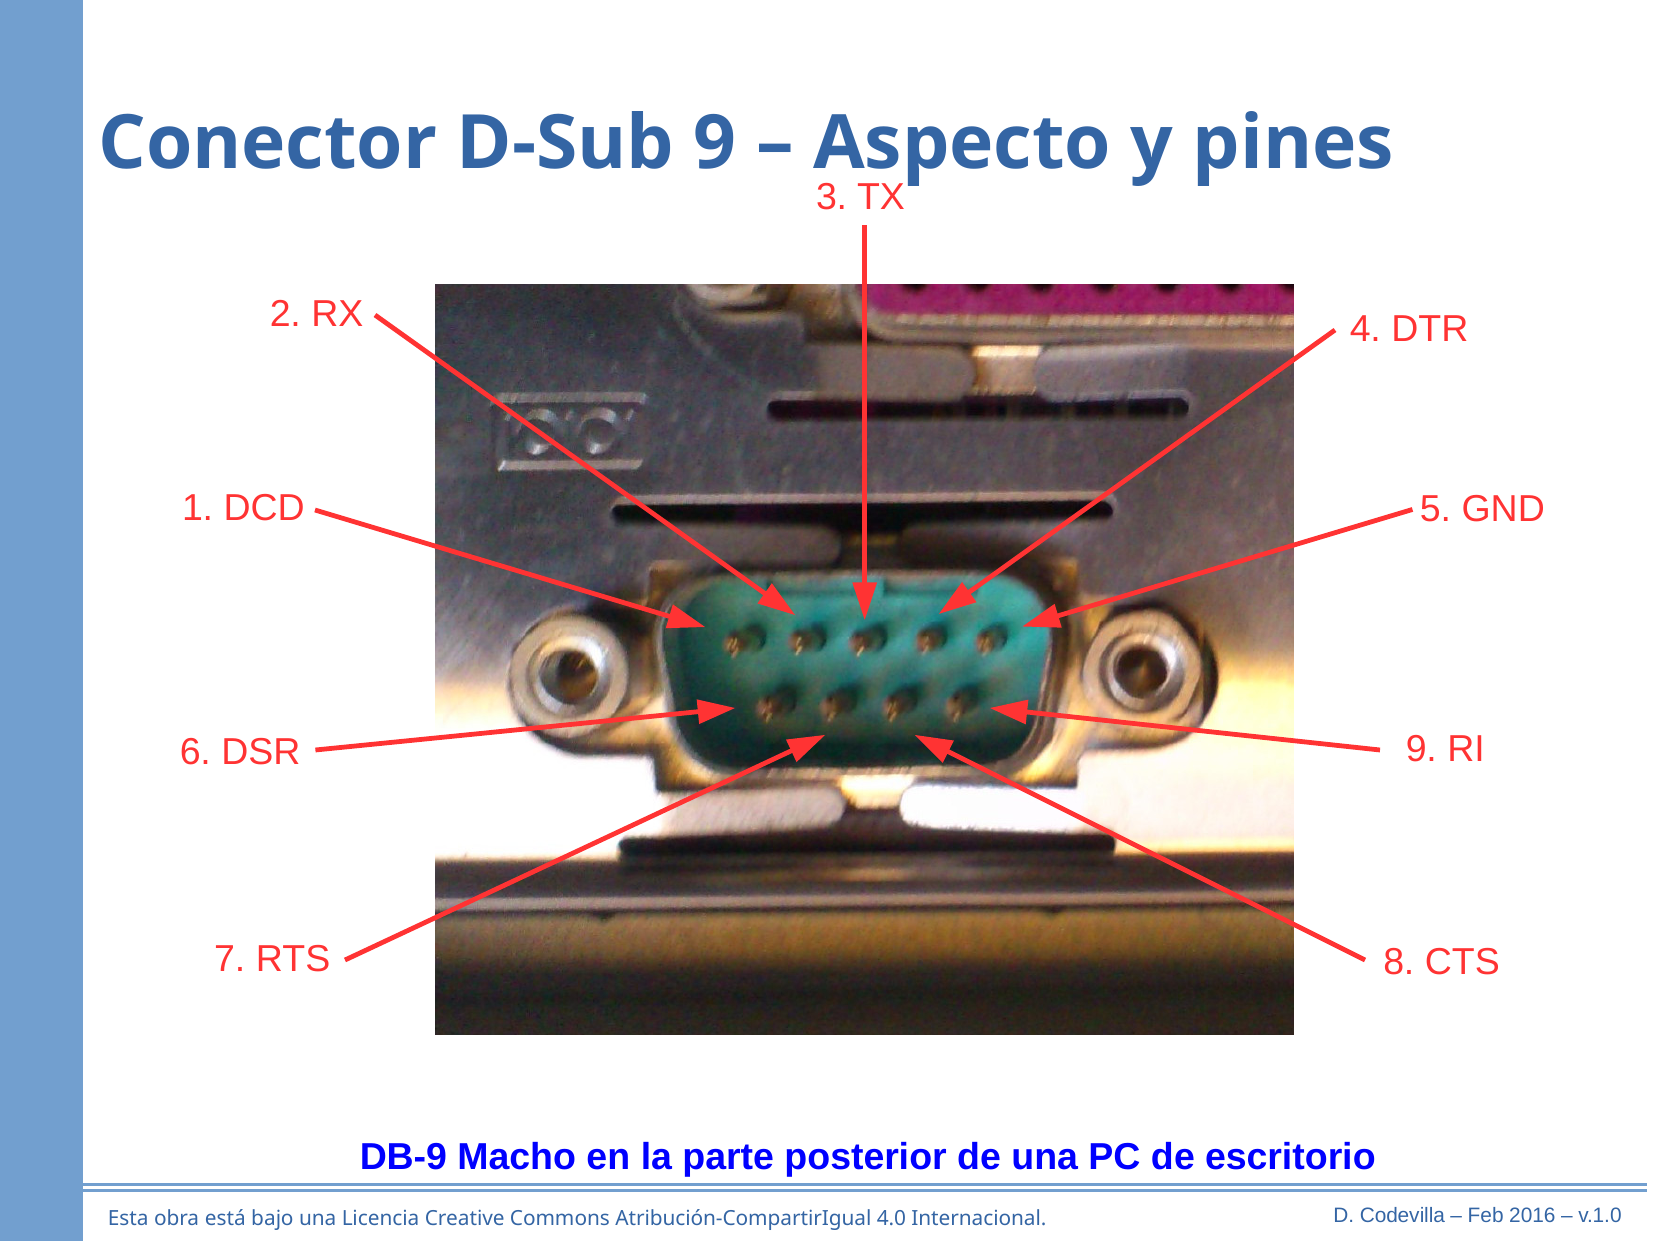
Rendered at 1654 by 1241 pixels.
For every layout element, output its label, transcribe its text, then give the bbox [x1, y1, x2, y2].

text_box 4. DTR [1335, 300, 1484, 357]
text_box 2. RX [255, 285, 379, 342]
text_box 1. DCD [167, 479, 320, 537]
text_box DB-9 Macho en la parte posterior de una PC de escritorio [345, 1128, 1394, 1186]
text_box 8. CTS [1368, 933, 1516, 991]
text_box 6. DSR [165, 723, 316, 781]
text_box 3. TX [801, 168, 920, 226]
text_box 5. GND [1405, 480, 1561, 537]
picture [435, 284, 1294, 1036]
text_box 9. RI [1391, 720, 1501, 777]
text_box 7. RTS [199, 930, 346, 987]
text_box Conector D-Sub 9 – Aspecto y pines [83, 30, 1641, 133]
